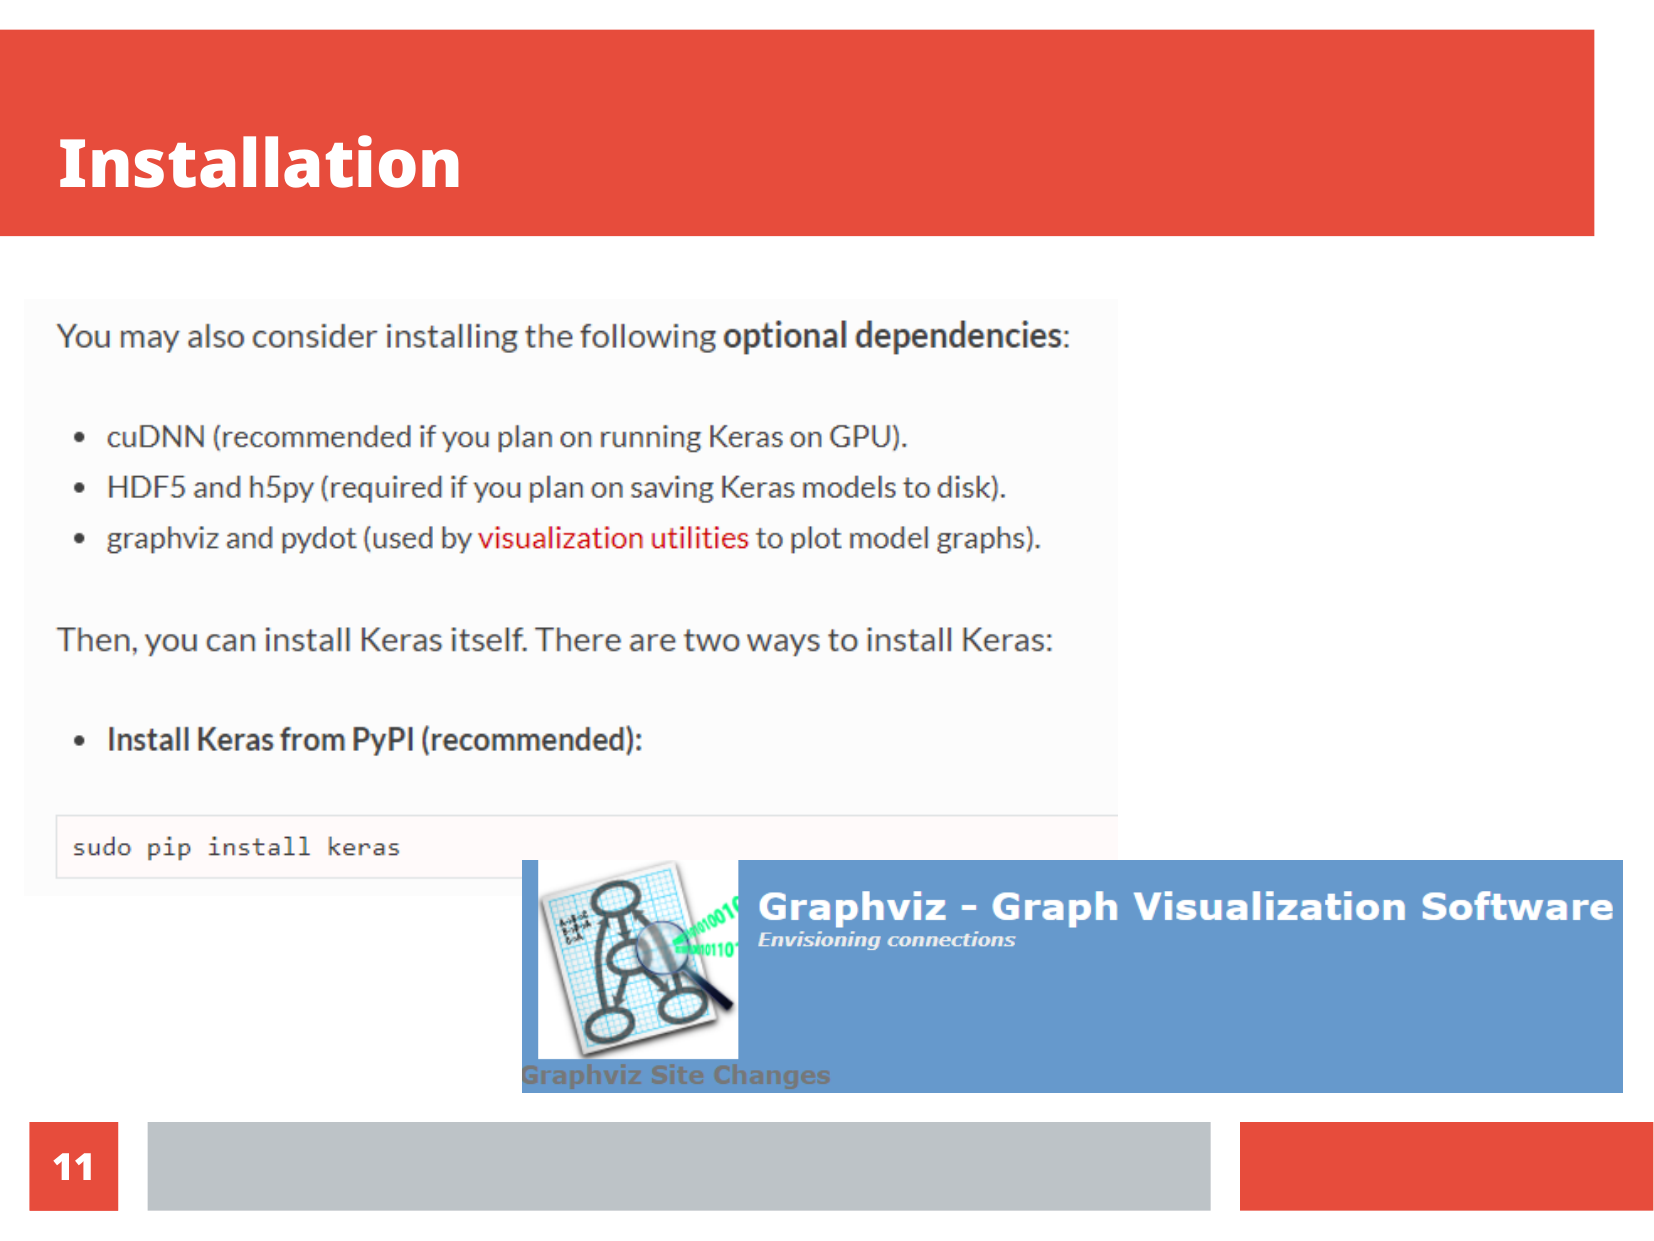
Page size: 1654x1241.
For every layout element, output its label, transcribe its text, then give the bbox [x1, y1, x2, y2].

picture [24, 299, 1623, 1093]
title Installation [59, 59, 1595, 207]
